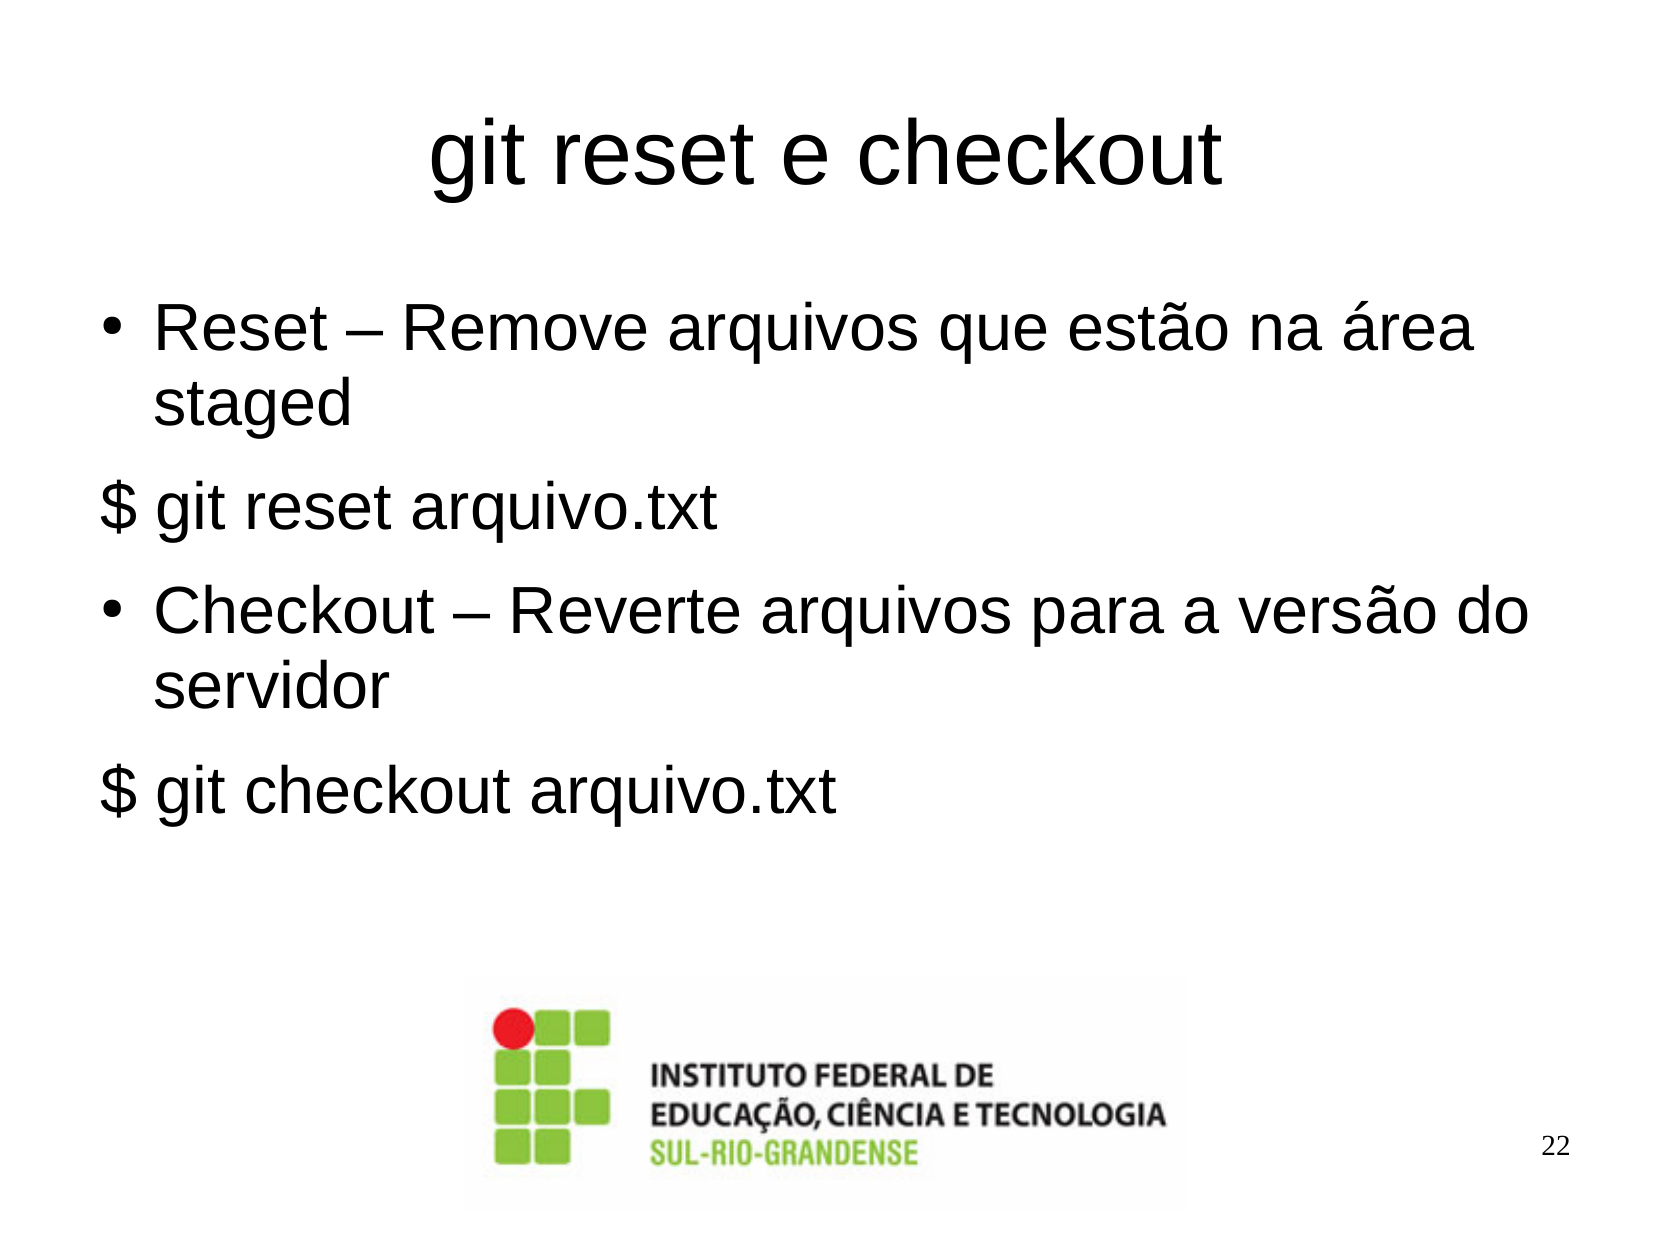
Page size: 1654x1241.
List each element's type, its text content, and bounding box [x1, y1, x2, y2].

list Reset – Remove arquivos que estão na área staged $ git reset arquivo.txt Checkout – Reverte arquivos para a versão do servidor $ git checkout arquivo.txt [82, 290, 1571, 1094]
title git reset e checkout [82, 56, 1571, 250]
picture [465, 1094, 1189, 1211]
